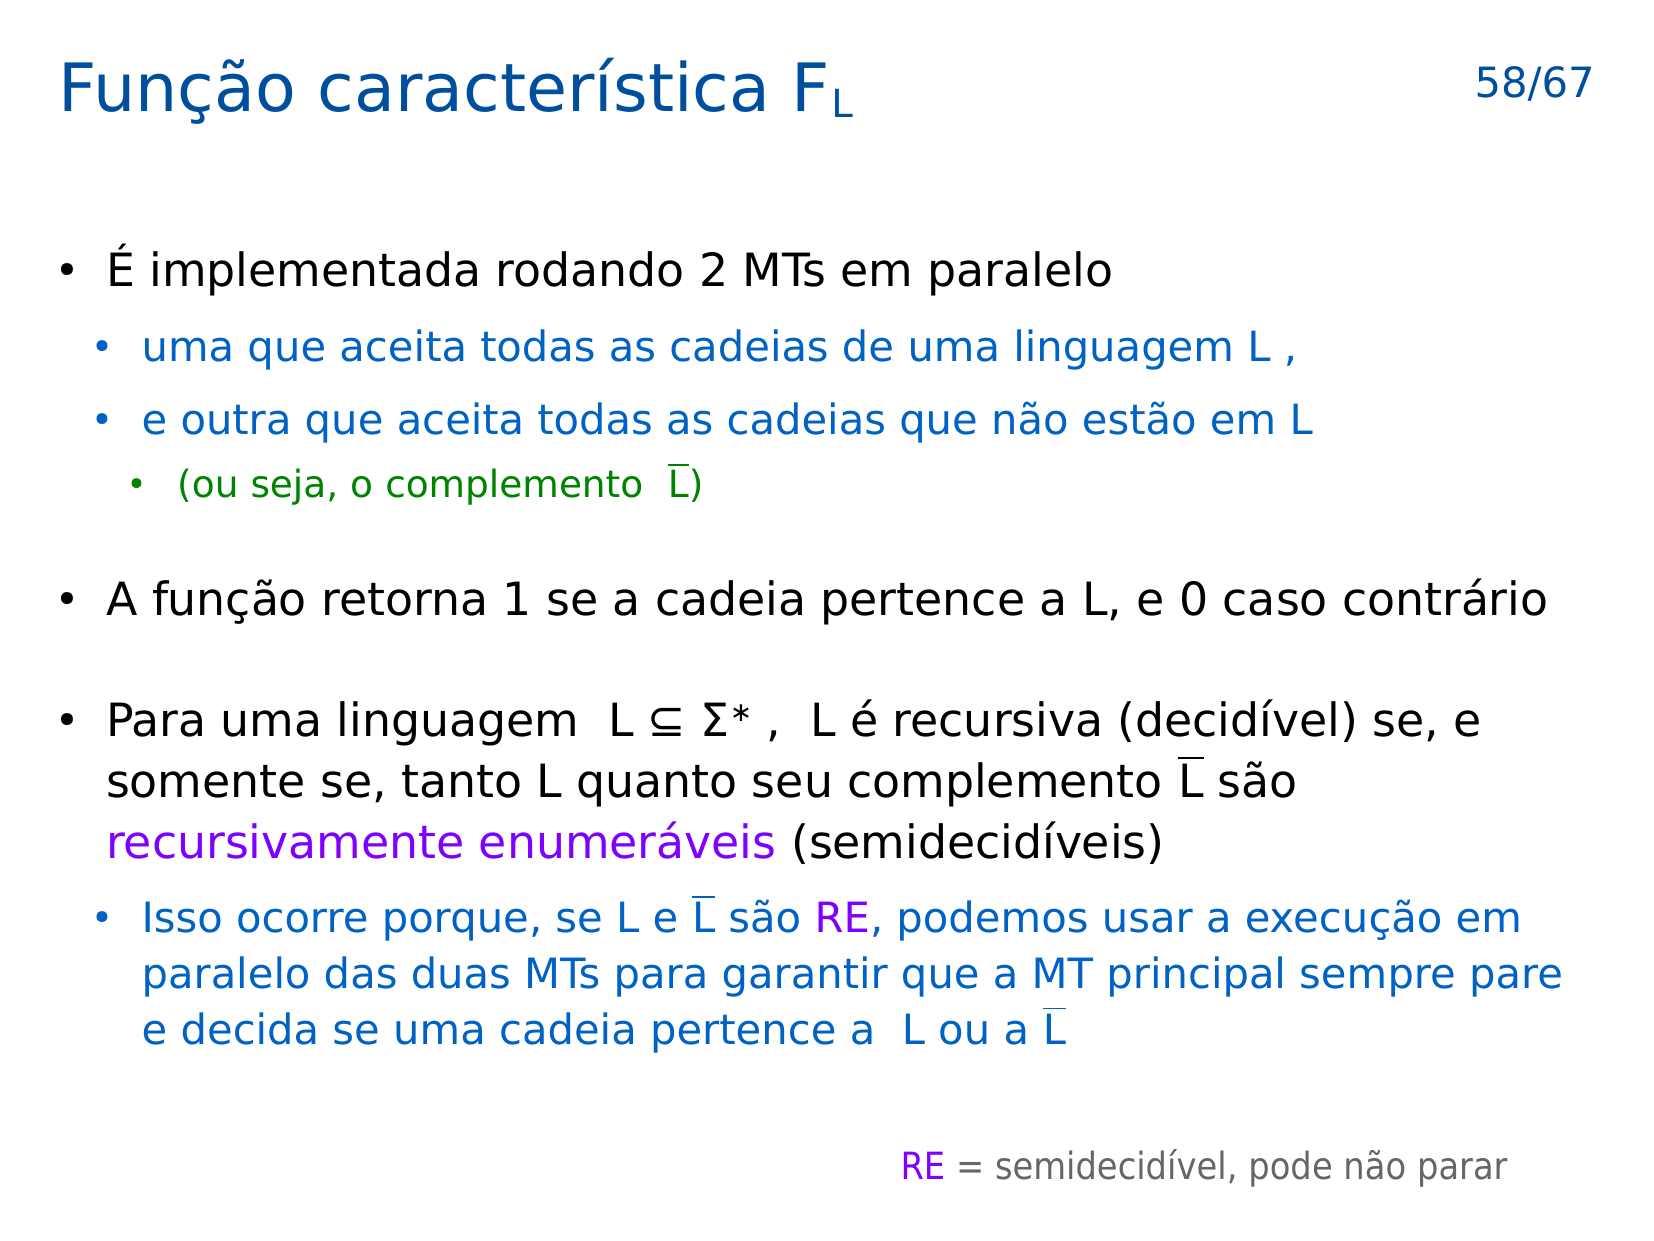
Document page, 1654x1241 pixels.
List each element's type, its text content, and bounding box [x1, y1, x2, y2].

list É implementada rodando 2 MTs em paralelo uma que aceita todas as cadeias de uma linguagem L , e outra que aceita todas as cadeias que não estão em L (ou seja, o complemento L) A função retorna 1 se a cadeia pertence a L, e 0 caso contrário Para uma linguagem L ⊆ Σ∗ , L é recursiva (decidível) se, e somente se, tanto L quanto seu complemento L são recursivamente enumeráveis (semidecidíveis) Isso ocorre porque, se L e L são RE, podemos usar a execução em paralelo das duas MTs para garantir que a MT principal sempre pare e decida se uma cadeia pertence a L ou a L [59, 236, 1595, 1211]
title Função característica FL [59, 29, 1625, 148]
text_box RE = semidecidível, pode não parar [885, 1137, 1595, 1196]
